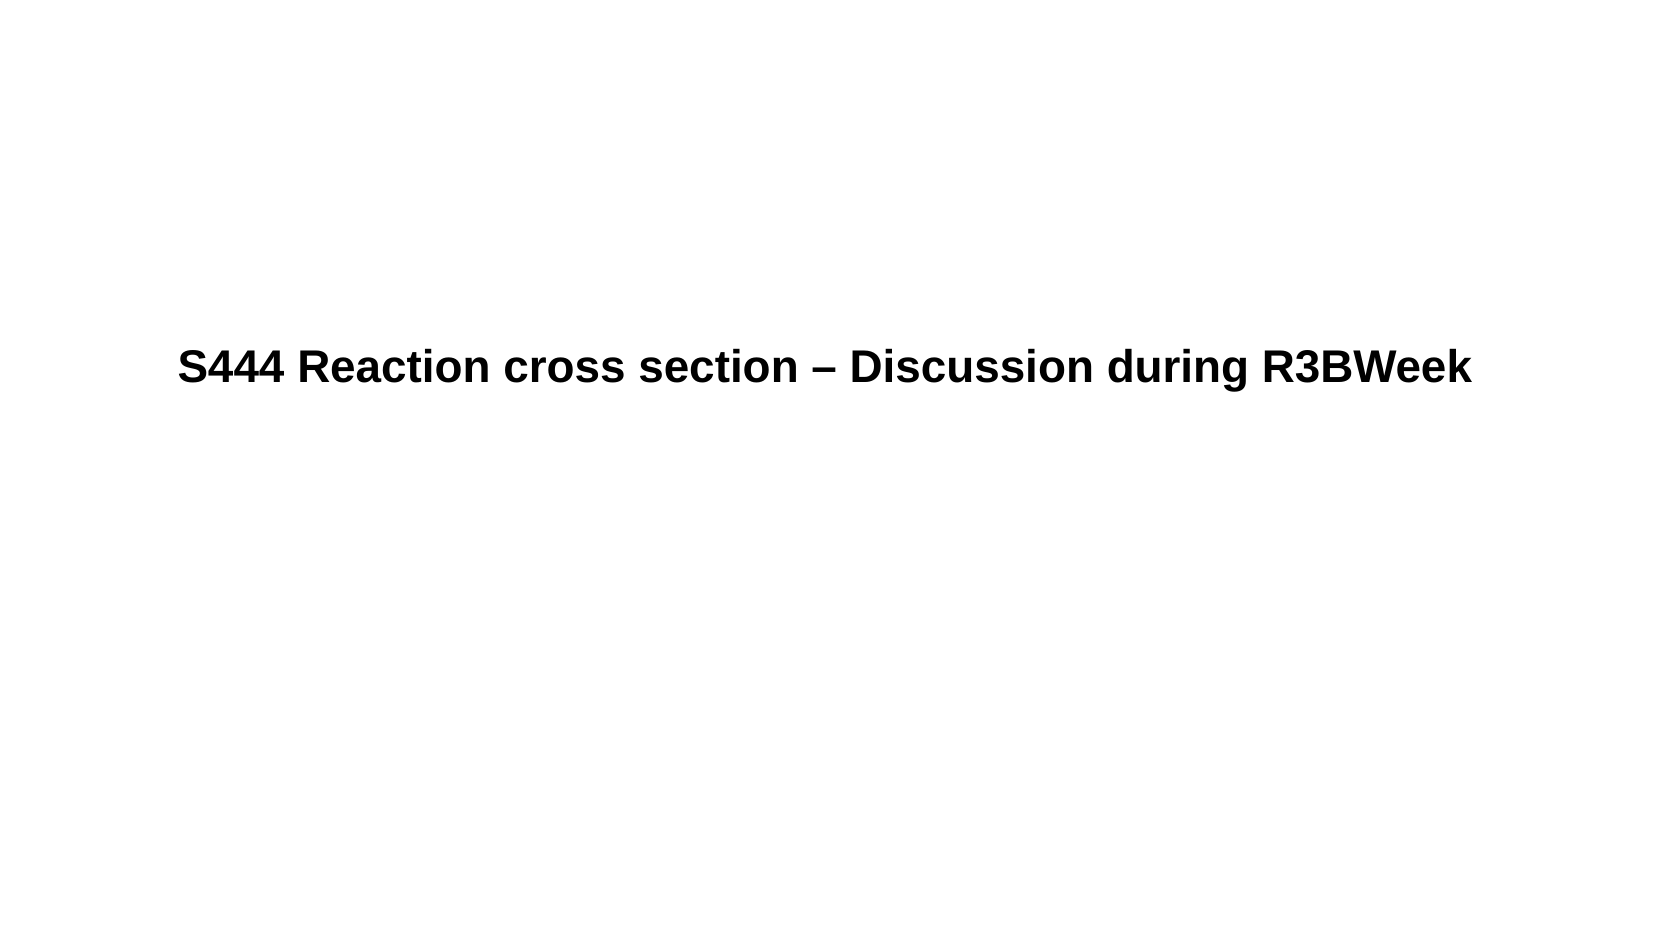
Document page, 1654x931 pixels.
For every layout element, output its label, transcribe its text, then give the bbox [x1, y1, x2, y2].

text_box S444 Reaction cross section – Discussion during R3BWeek [135, 333, 1516, 400]
